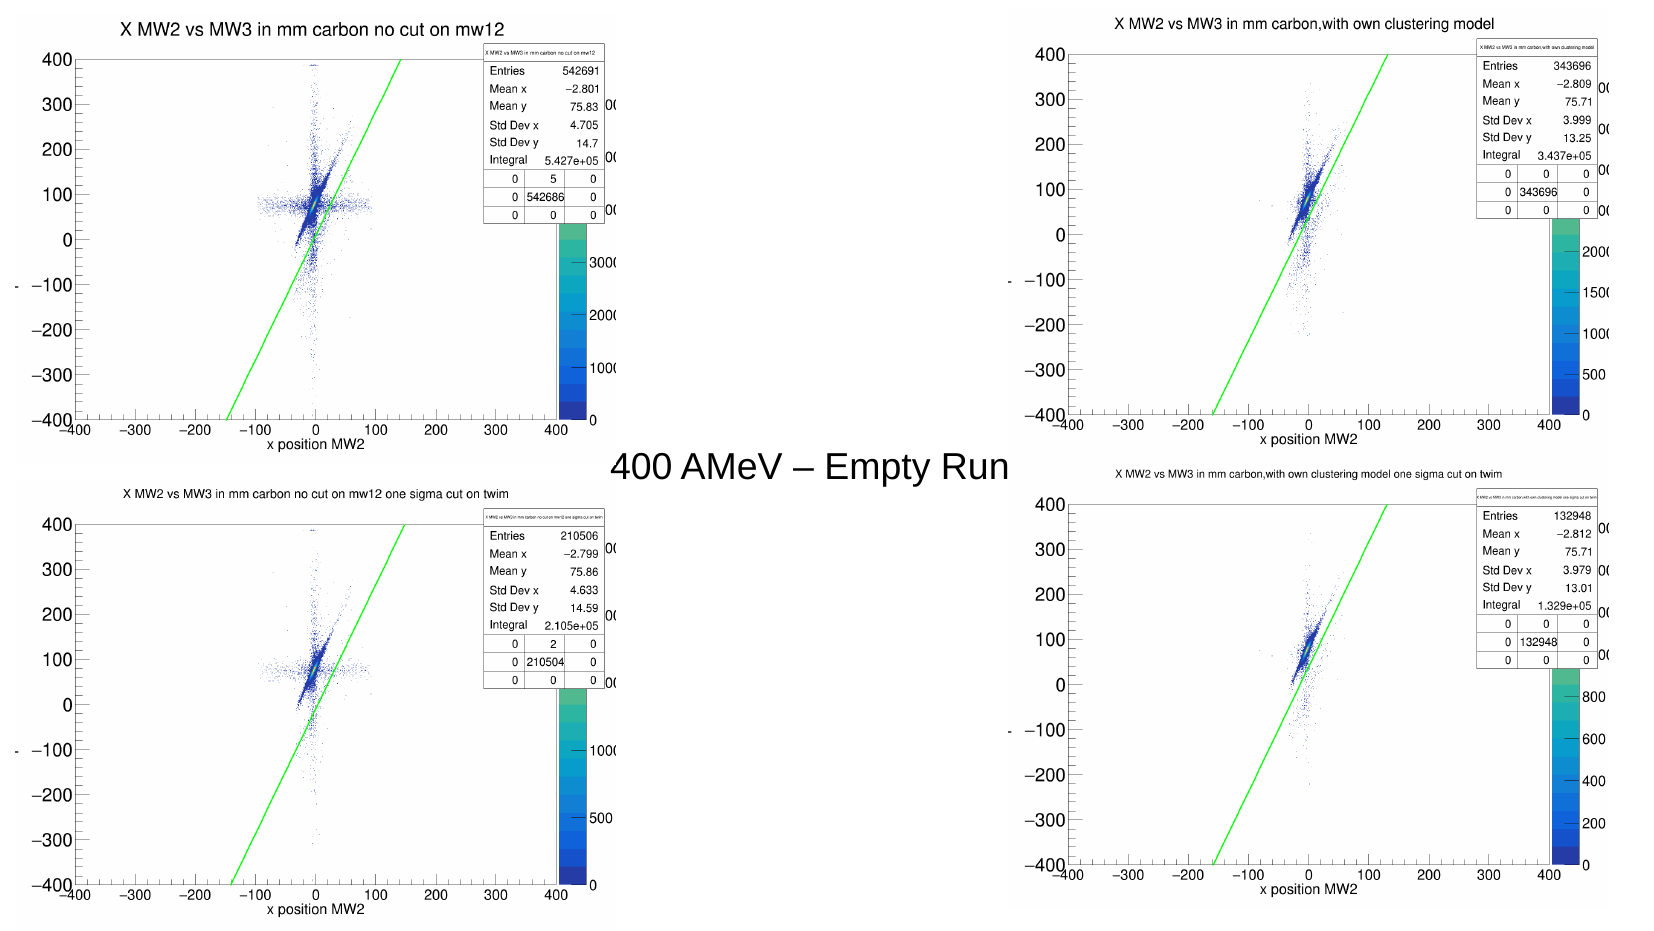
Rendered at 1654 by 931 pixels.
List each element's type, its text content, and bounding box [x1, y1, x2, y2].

picture [15, 479, 616, 931]
picture [1008, 9, 1609, 910]
text_box 400 AMeV – Empty Run [450, 438, 1008, 496]
picture [15, 14, 616, 466]
